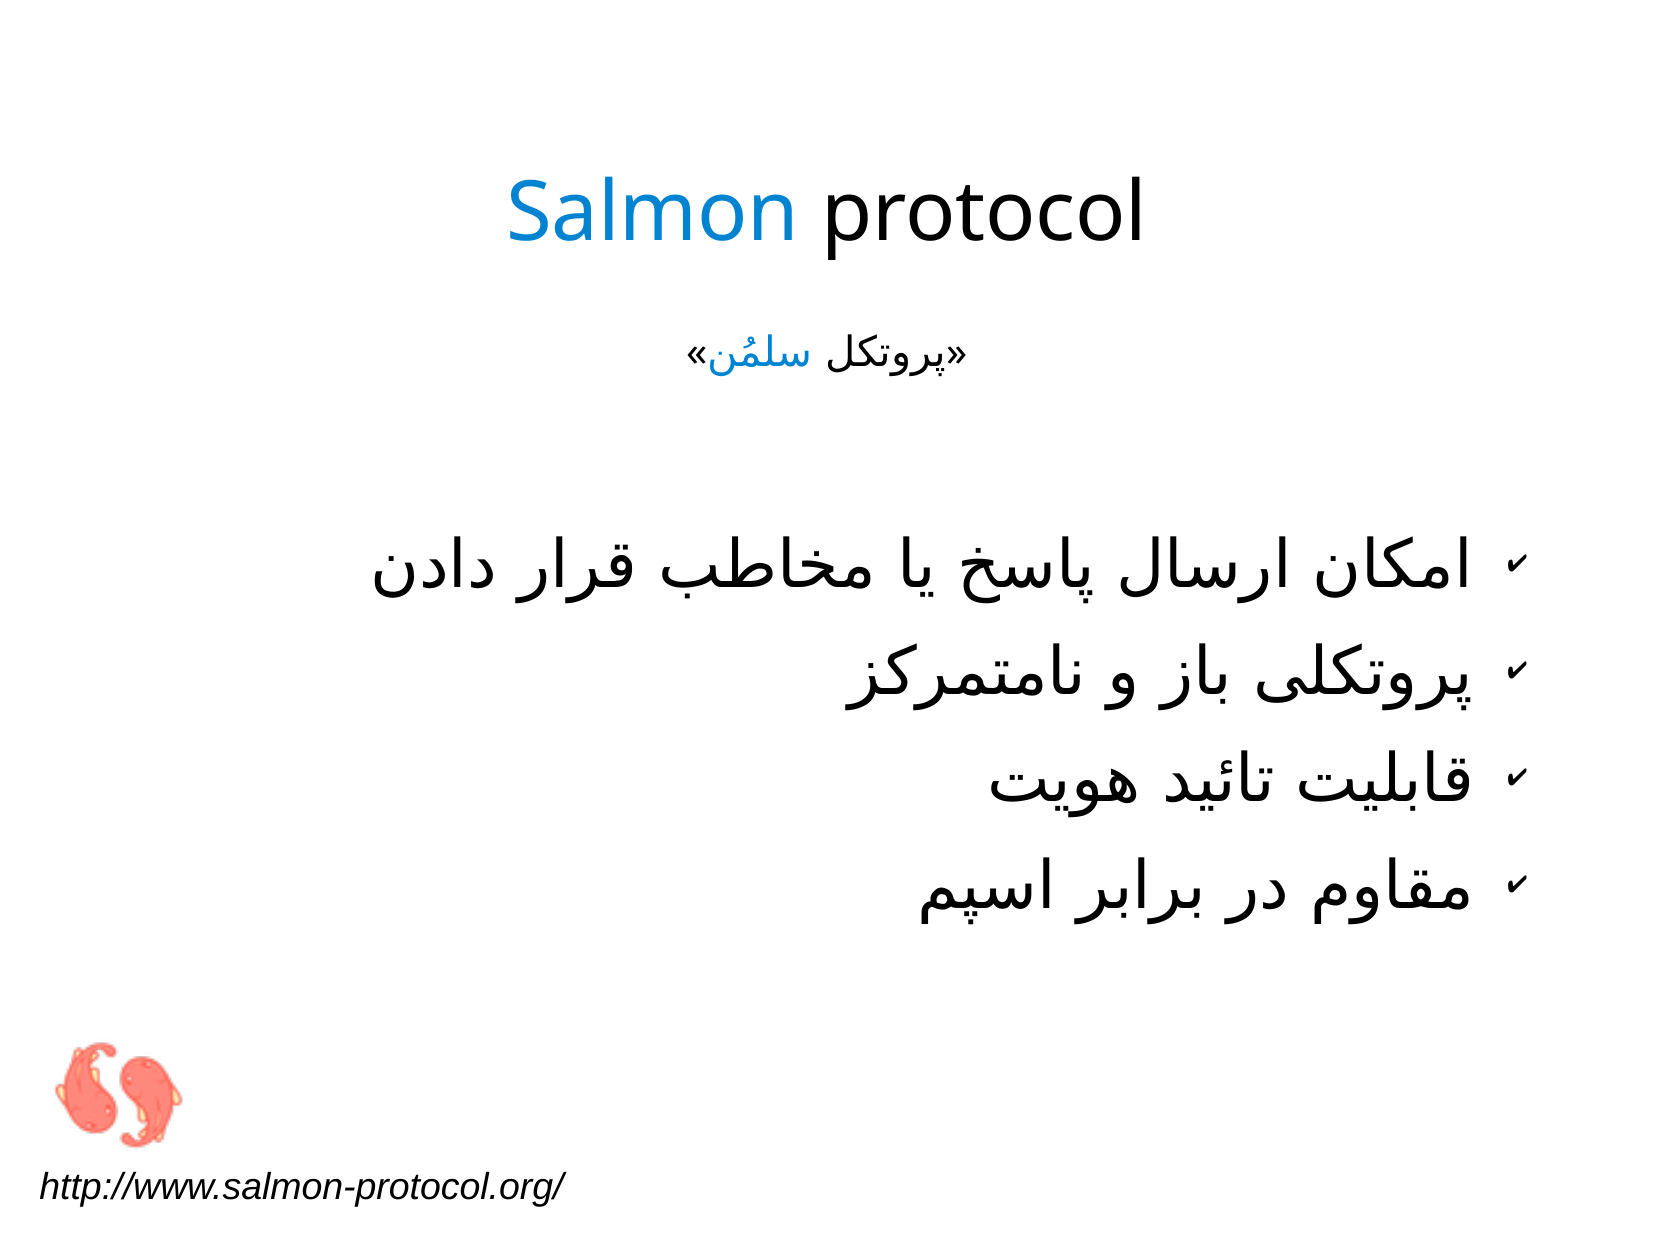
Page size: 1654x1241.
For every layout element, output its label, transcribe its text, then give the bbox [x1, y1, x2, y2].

subtitle Salmon protocol «پروتکل سلمُن» [82, 49, 1571, 481]
list امکان ارسال پاسخ یا مخاطب قرار دادن پروتکلی باز و نامتمرکز قابلیت تائید هویت مقاوم در برابر اسپم [90, 525, 1546, 1096]
text_box http://www.salmon-protocol.org/ [24, 1158, 726, 1216]
picture [45, 1032, 194, 1159]
